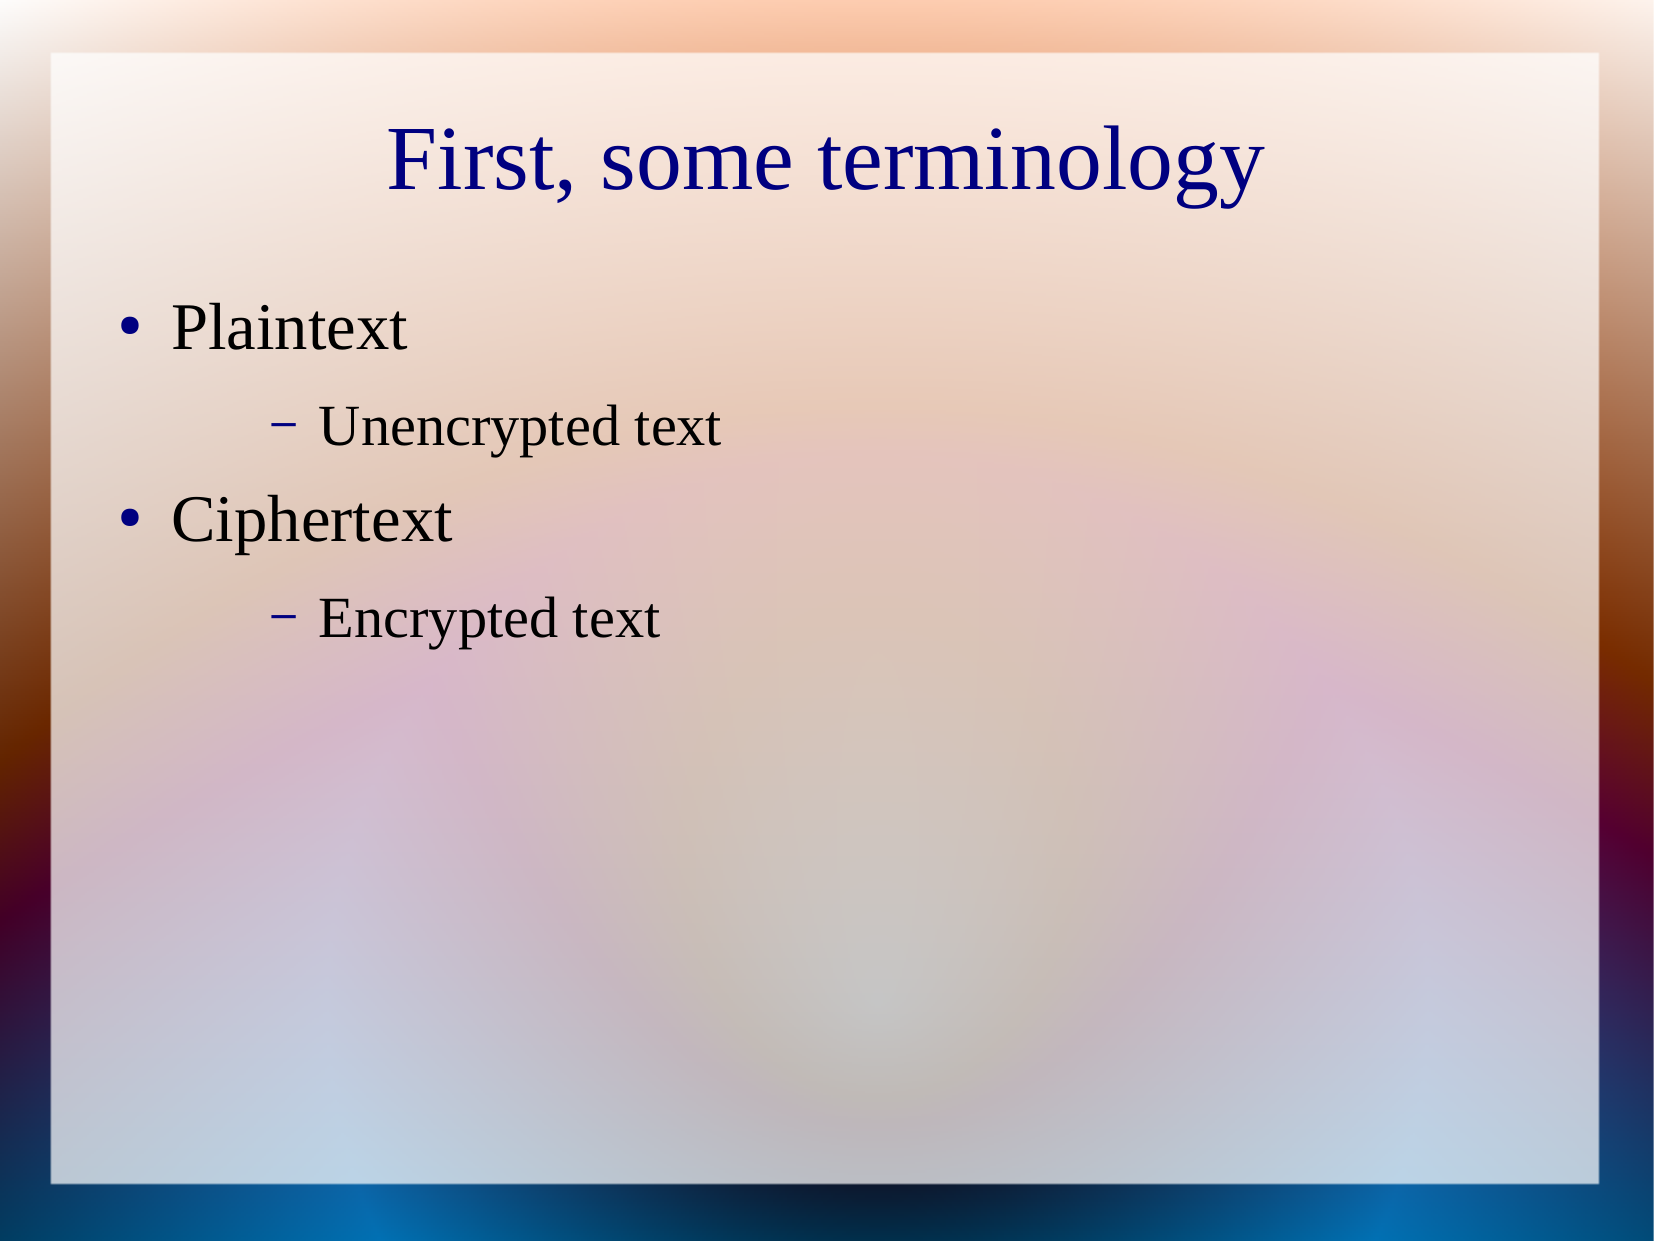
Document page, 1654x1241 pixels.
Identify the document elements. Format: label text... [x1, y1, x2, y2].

title First, some terminology [82, 55, 1571, 263]
list Plaintext Unencrypted text Ciphertext Encrypted text [82, 290, 1571, 1019]
picture [0, 0, 1654, 1241]
